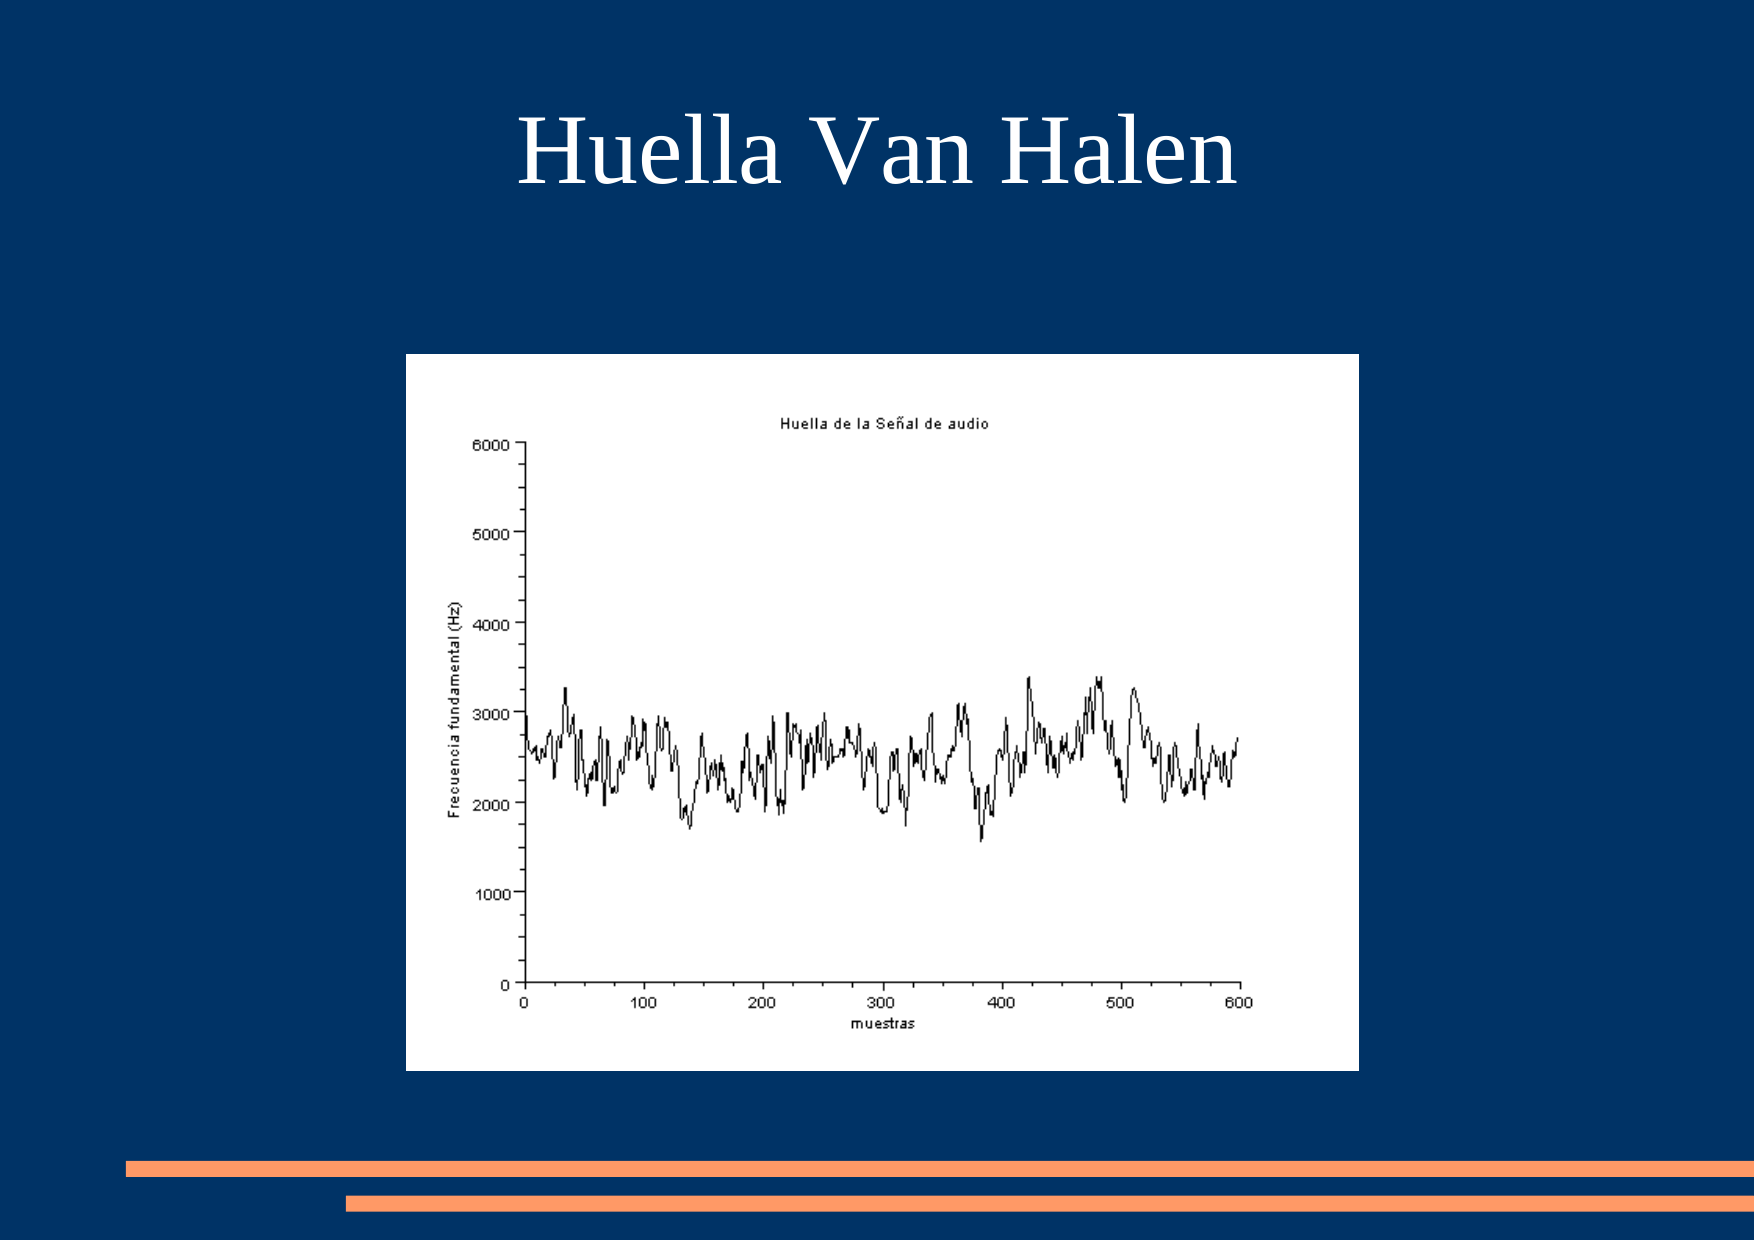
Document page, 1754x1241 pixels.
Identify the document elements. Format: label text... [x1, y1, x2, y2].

chart [128, 322, 1656, 1133]
title Huella Van Halen [128, 46, 1627, 254]
picture [406, 354, 1359, 1071]
